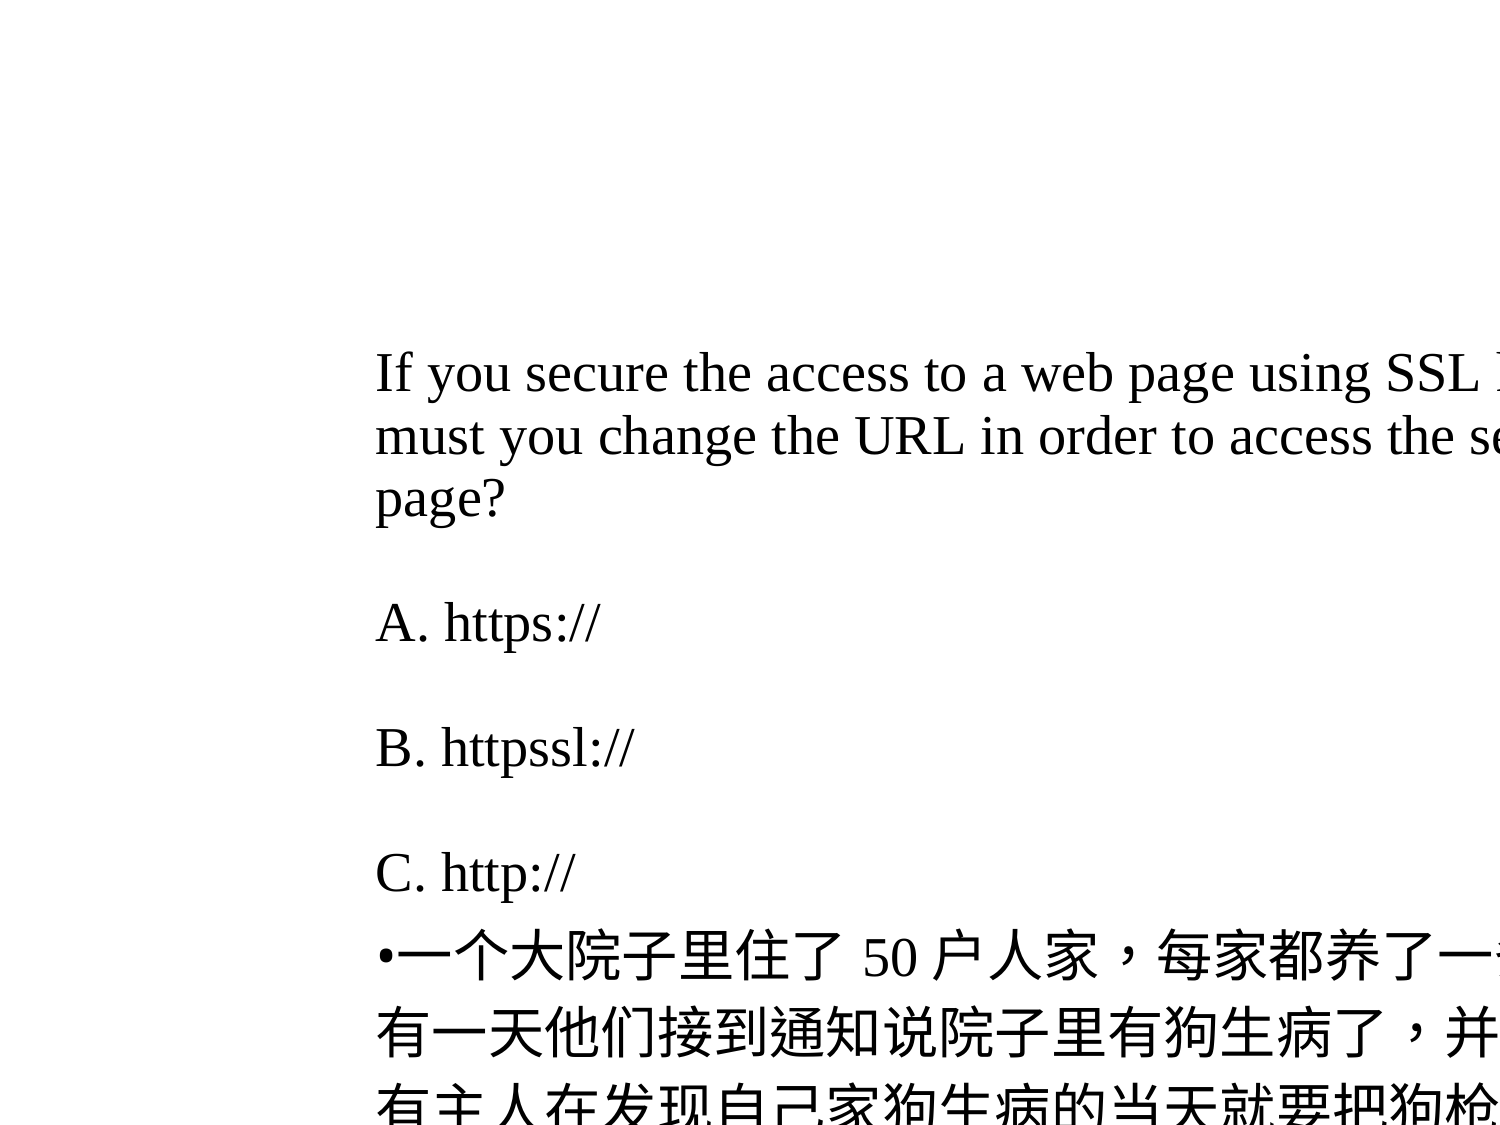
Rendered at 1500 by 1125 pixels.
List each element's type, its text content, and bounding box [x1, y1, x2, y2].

text_box If you secure the access to a web page using SSL how must you change the URL in order to access the secured page? A. https:// B. httpssl:// C. http:// 一个大院子里住了50户人家，每家都养了一条狗，有一天他们接到通知说院子里有狗生病了，并要求所有主人在发现自己家狗生病的当天就要把狗枪杀掉。然而所有主人和他们的狗都不能够离开自己的房子，主人与主人之间也不能通过任何方式进行沟通，他们能做的只是通过窗户观察别人家的狗是否生病从而判断自己的狗病否。（就是说，每个主人只能看出其他49家的狗是不是生病，单独看自己的狗是看不出来的） 第一天没有枪声，第二天还是没有枪声，第三天传出一阵枪声，问有多少条狗被枪杀。 [360, 333, 1500, 1125]
